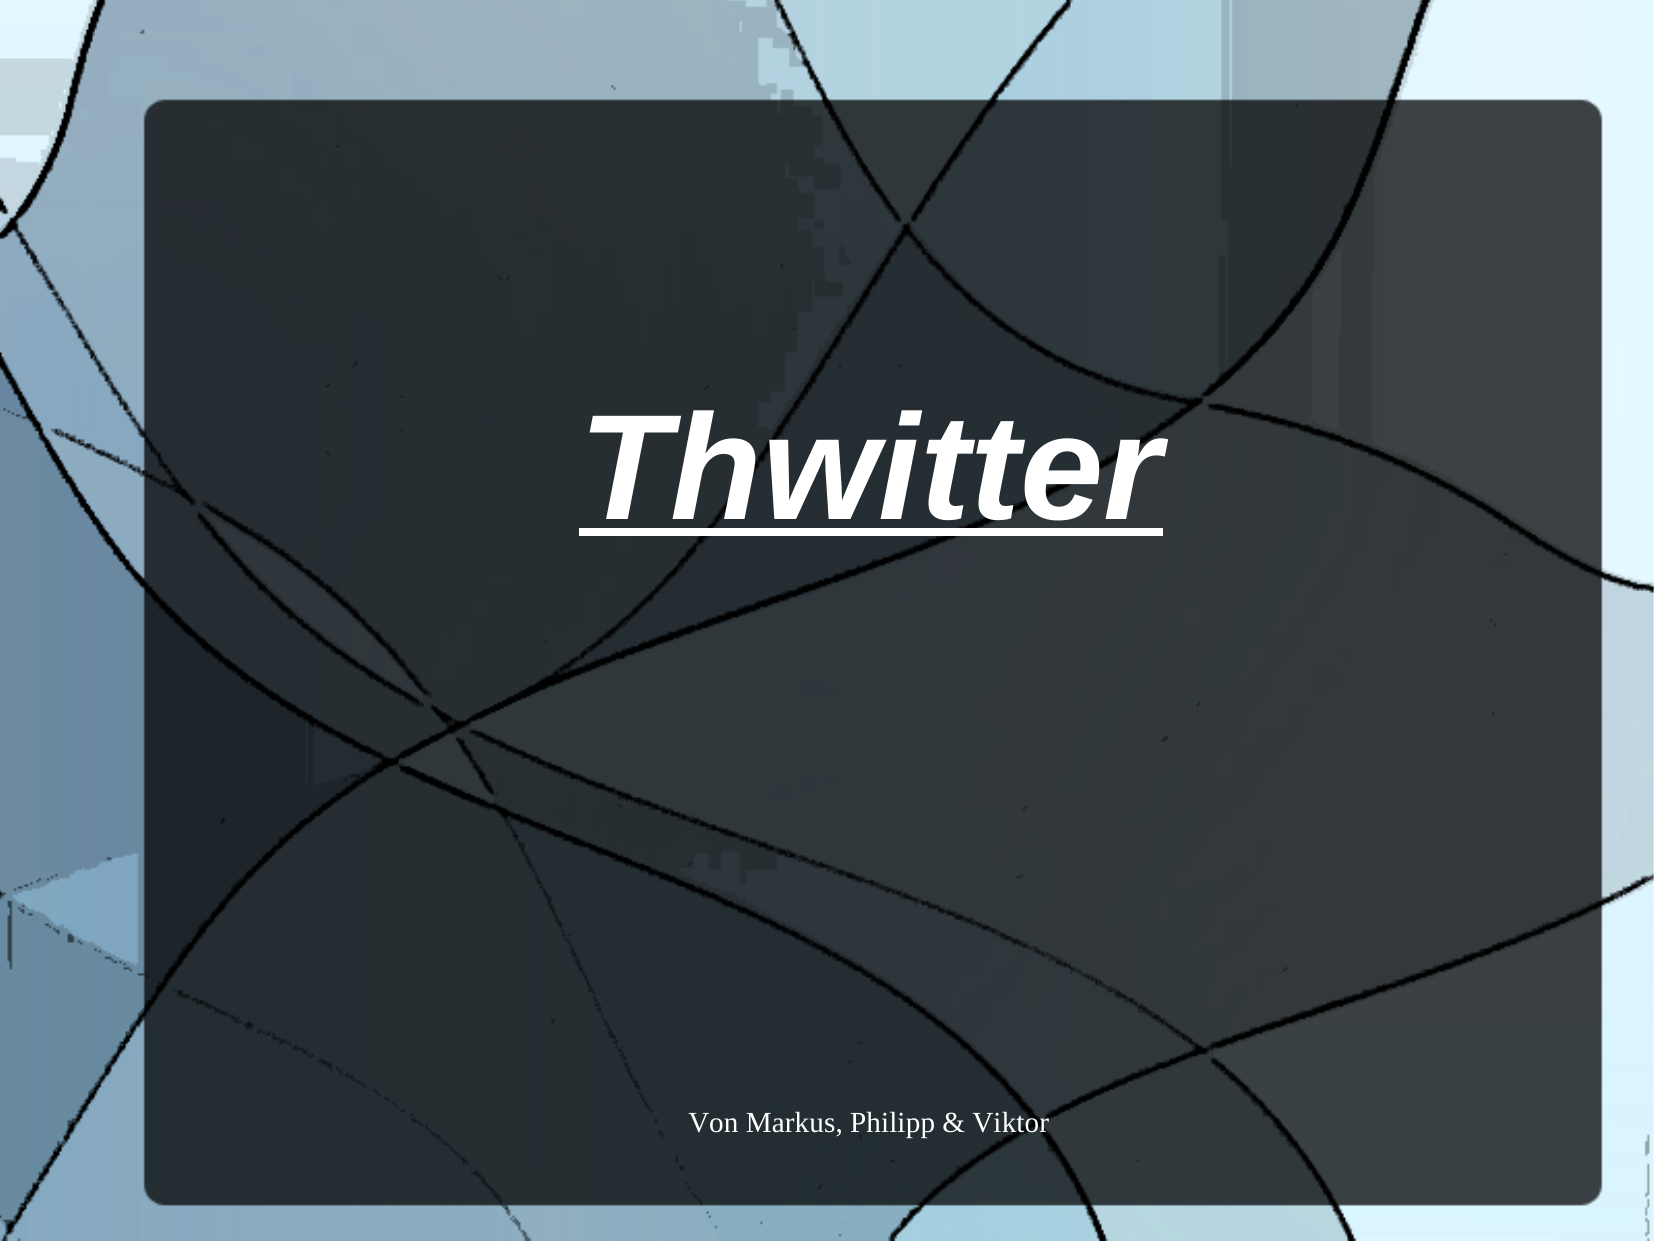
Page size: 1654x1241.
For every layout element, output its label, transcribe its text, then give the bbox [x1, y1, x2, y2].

subtitle Thwitter [159, 108, 1583, 1034]
picture [0, 0, 1654, 1241]
